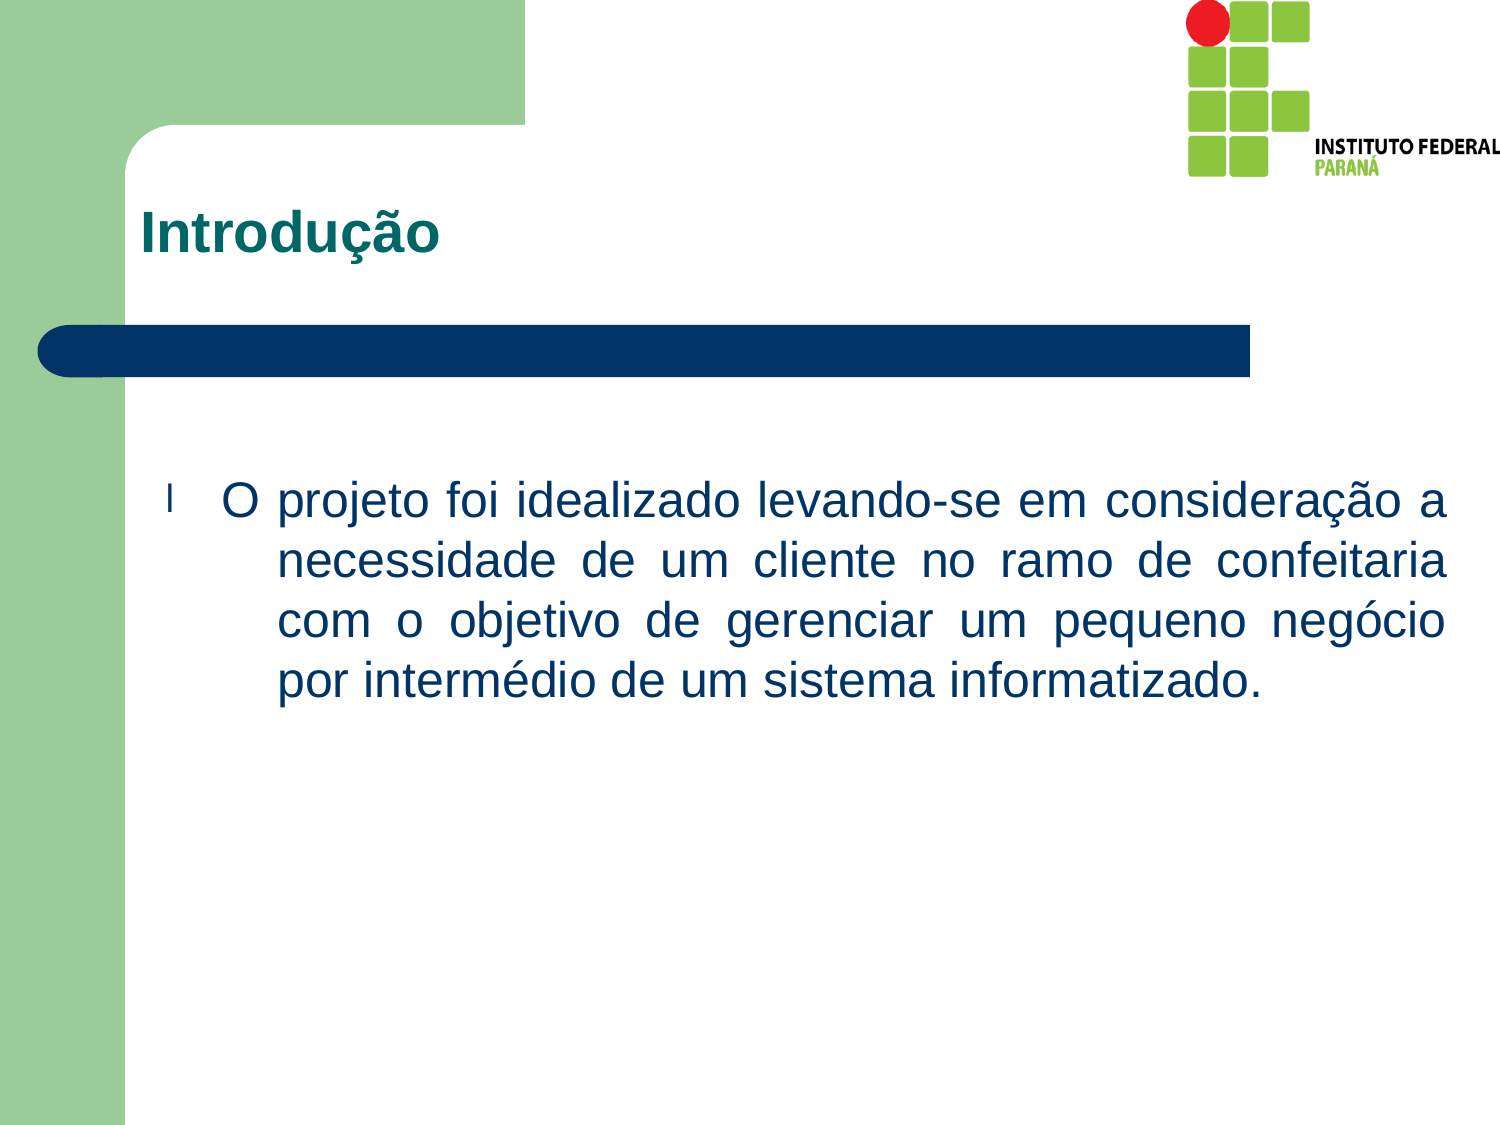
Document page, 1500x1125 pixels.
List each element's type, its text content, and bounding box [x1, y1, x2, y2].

picture [1186, 0, 1500, 125]
list O projeto foi idealizado levando-se em consideração a necessidade de um cliente no ramo de confeitaria com o objetivo de gerenciar um pequeno negócio por intermédio de um sistema informatizado. [150, 387, 1463, 1001]
title Introdução [125, 125, 1500, 273]
